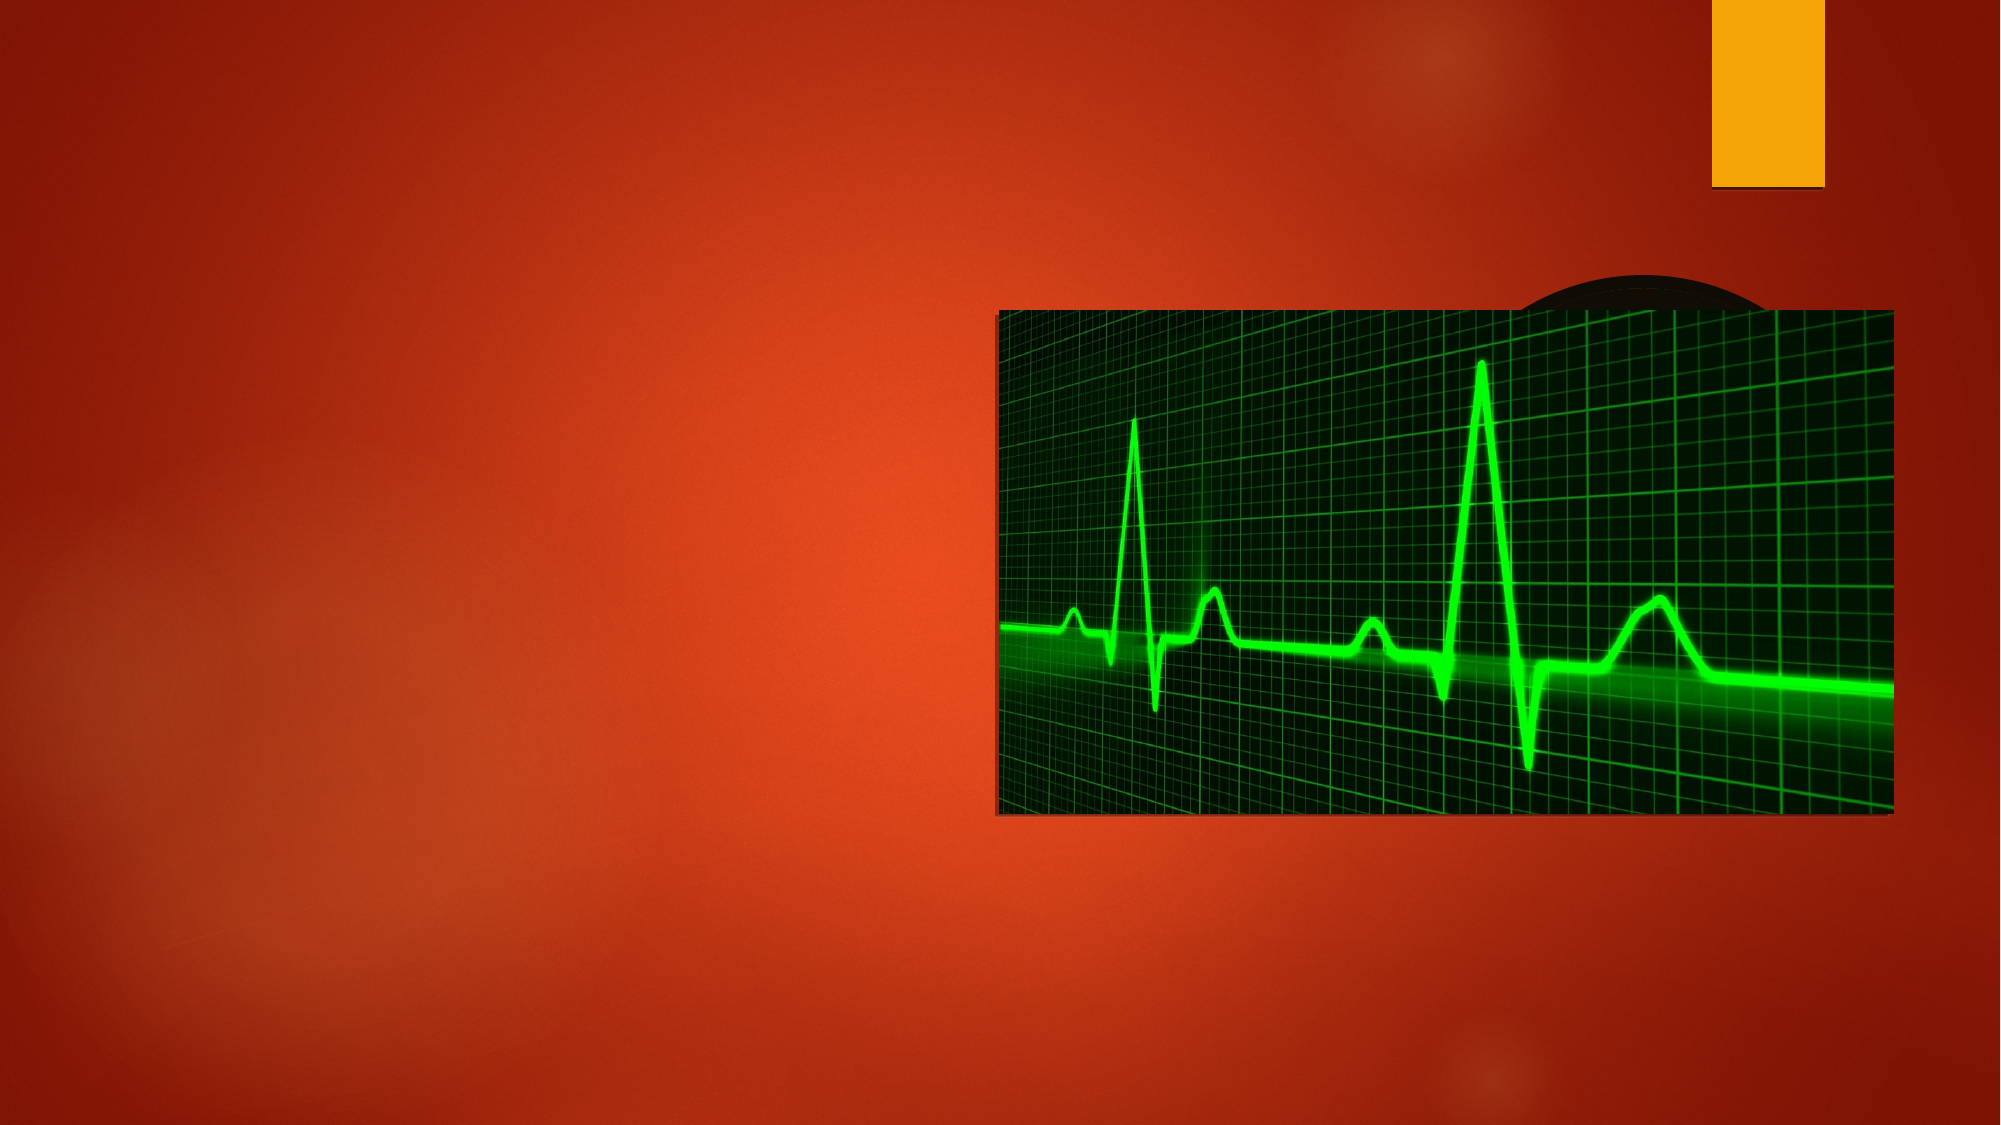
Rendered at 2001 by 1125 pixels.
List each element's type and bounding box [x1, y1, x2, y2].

picture [999, 311, 1894, 814]
